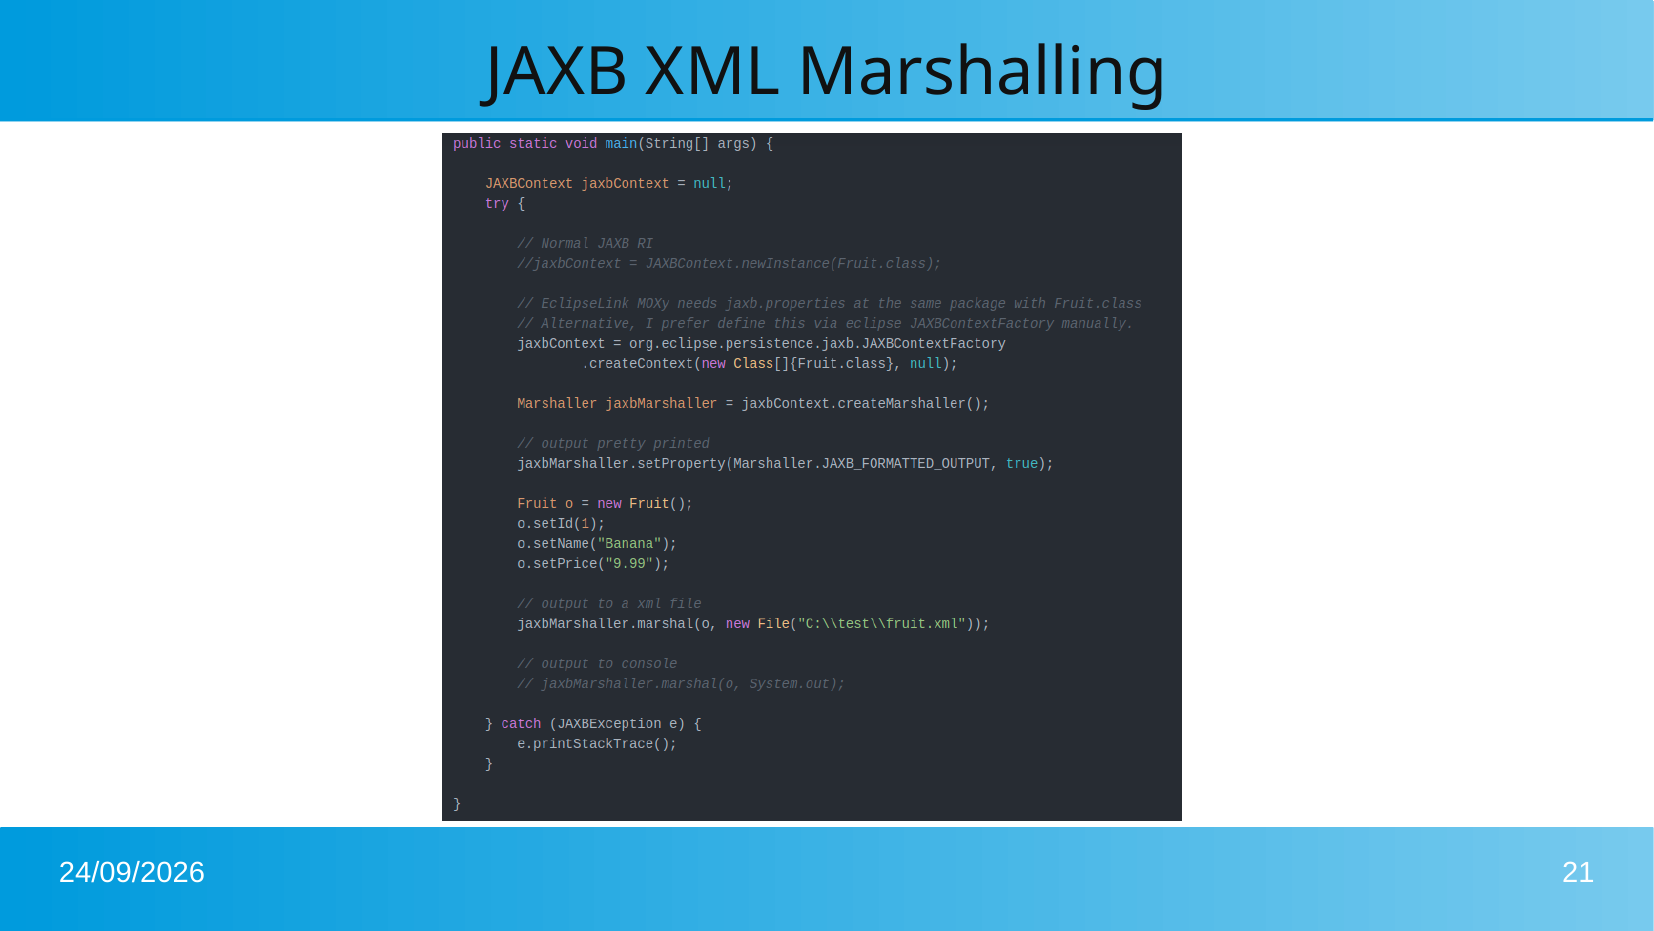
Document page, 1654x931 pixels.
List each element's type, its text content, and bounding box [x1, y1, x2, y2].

title JAXB XML Marshalling [59, 29, 1595, 108]
picture [442, 133, 1182, 821]
